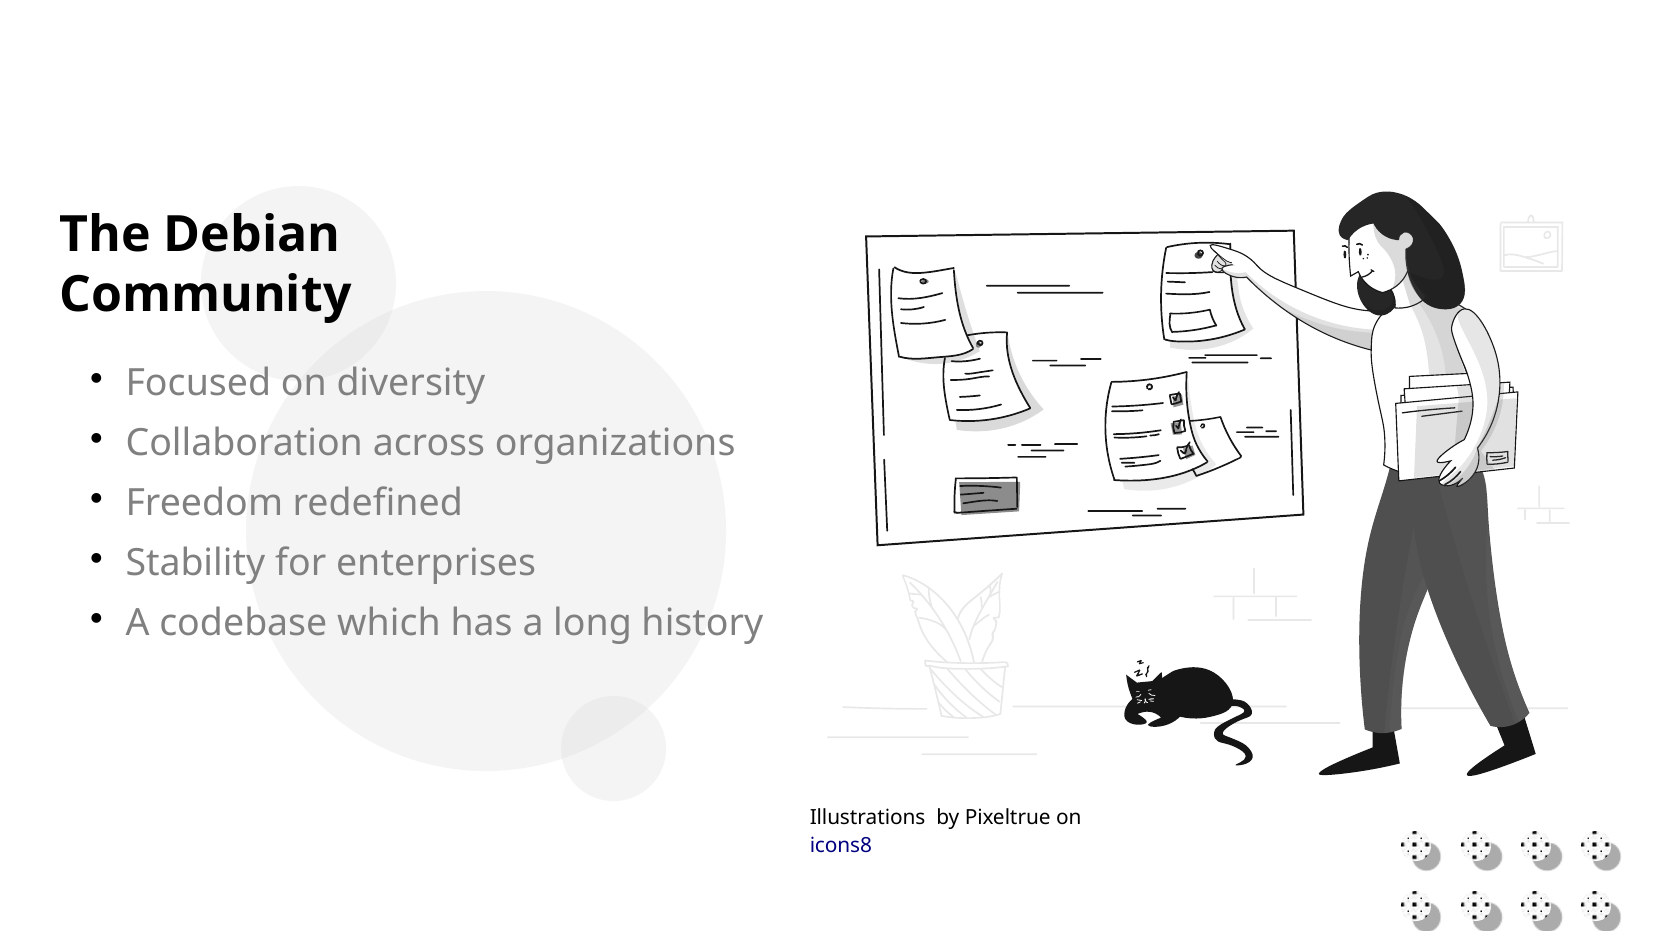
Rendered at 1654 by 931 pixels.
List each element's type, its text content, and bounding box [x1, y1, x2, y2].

picture [1400, 891, 1432, 922]
text_box Focused on diversity Collaboration across organizations Freedom redefined Stability for enterprises A codebase which has a long history [75, 350, 1005, 680]
picture [1581, 830, 1612, 862]
picture [1580, 890, 1612, 922]
picture [1461, 890, 1492, 922]
picture [1520, 890, 1552, 922]
picture [1460, 830, 1492, 862]
text_box The Debian Community [44, 193, 600, 259]
picture [1400, 830, 1432, 862]
picture [1520, 831, 1552, 862]
